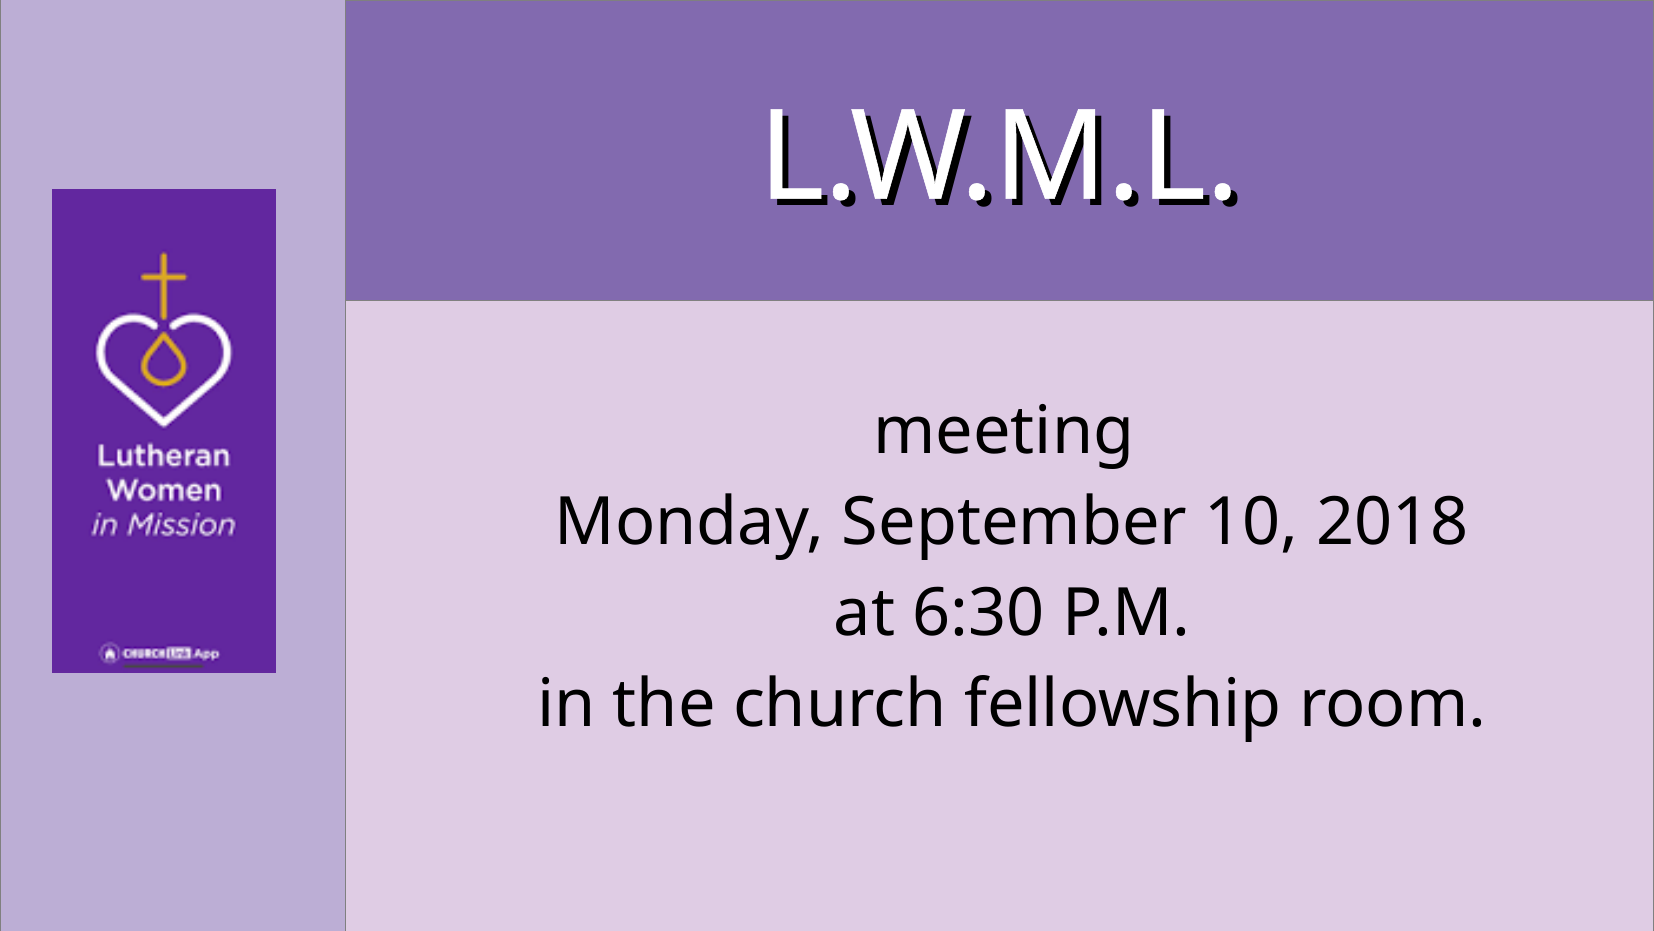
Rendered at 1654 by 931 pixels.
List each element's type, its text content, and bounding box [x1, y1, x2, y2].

text_box L.W.M.L. [346, 0, 1654, 301]
picture [52, 189, 276, 673]
text_box [0, 0, 1654, 931]
text_box meeting Monday, September 10, 2018 at 6:30 P.M. in the church fellowship room. [405, 375, 1621, 693]
